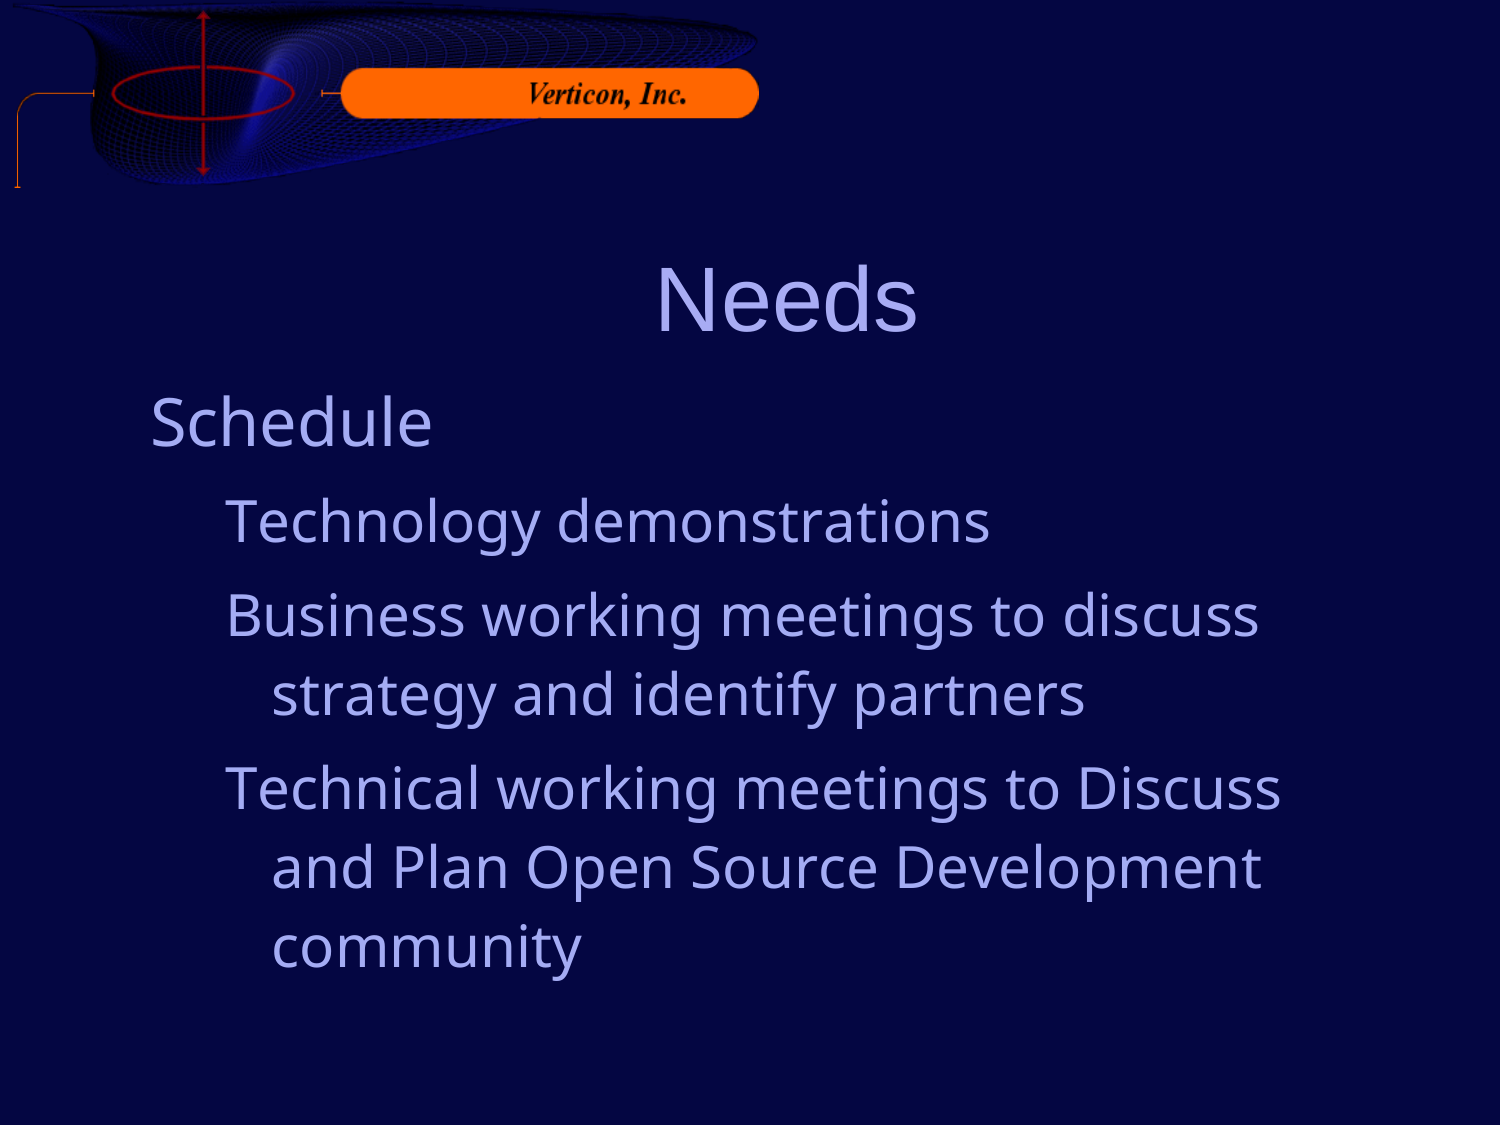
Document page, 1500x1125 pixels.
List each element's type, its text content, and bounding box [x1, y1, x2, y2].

picture [8, 0, 759, 188]
list Schedule Technology demonstrations Business working meetings to discuss strategy and identify partners Technical working meetings to Discuss and Plan Open Source Development community [150, 375, 1385, 1056]
title Needs [112, 224, 1463, 376]
